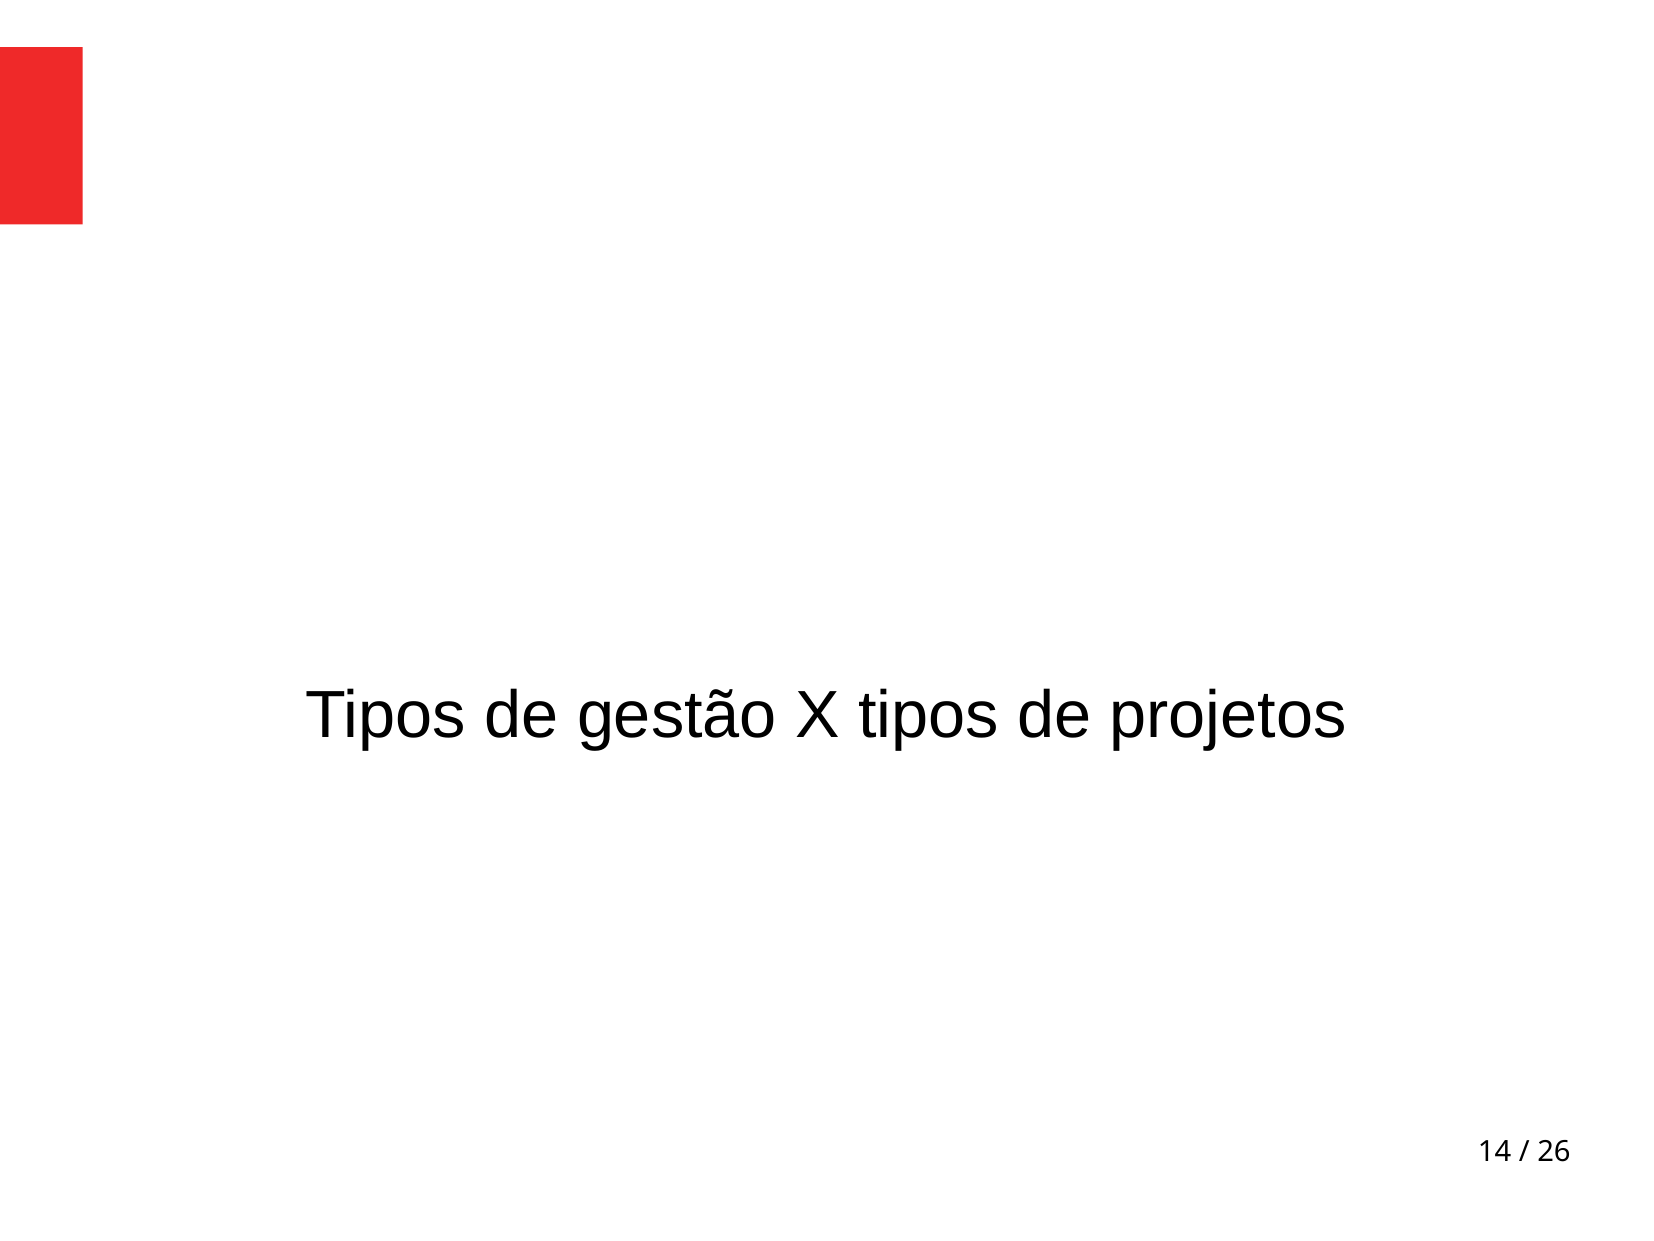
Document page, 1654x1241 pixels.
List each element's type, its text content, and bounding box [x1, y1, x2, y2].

subtitle Tipos de gestão X tipos de projetos [118, 354, 1536, 1074]
